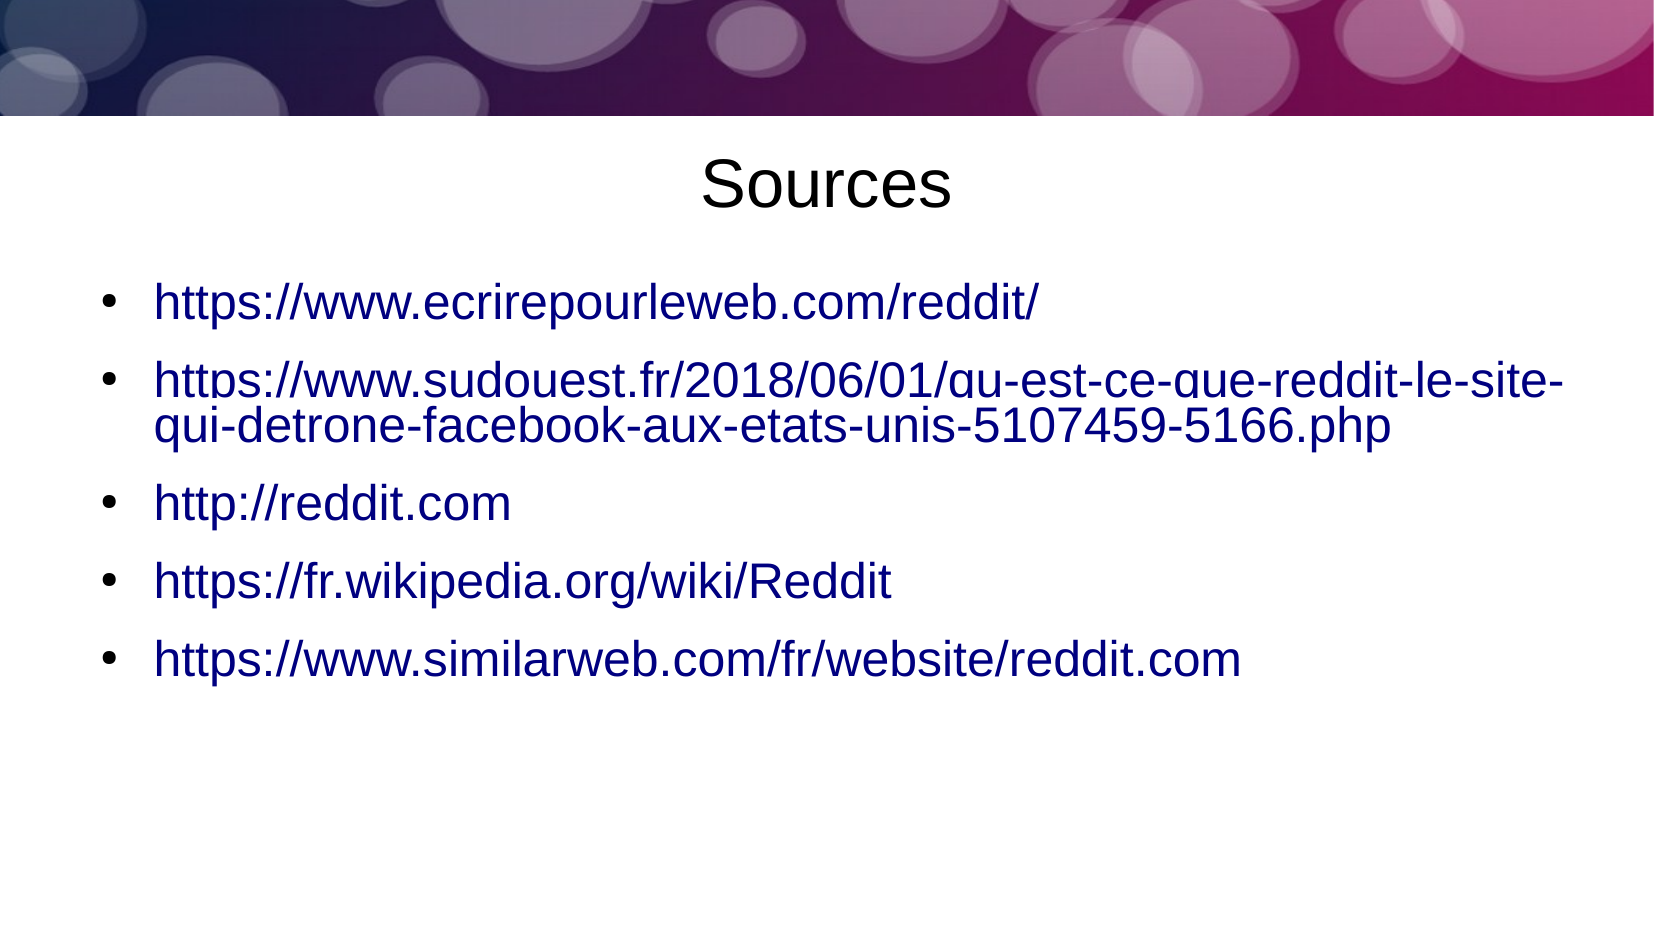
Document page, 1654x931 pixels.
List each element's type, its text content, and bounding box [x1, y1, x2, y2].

title Sources [82, 119, 1571, 248]
picture [0, 0, 1654, 116]
list https://www.ecrirepourleweb.com/reddit/ https://www.sudouest.fr/2018/06/01/qu-est-ce-que-reddit-le-site-qui-detrone-facebook-aux-etats-unis-5107459-5166.php http://reddit.com https://fr.wikipedia.org/wiki/Reddit https://www.similarweb.com/fr/website/reddit.com [82, 274, 1571, 815]
